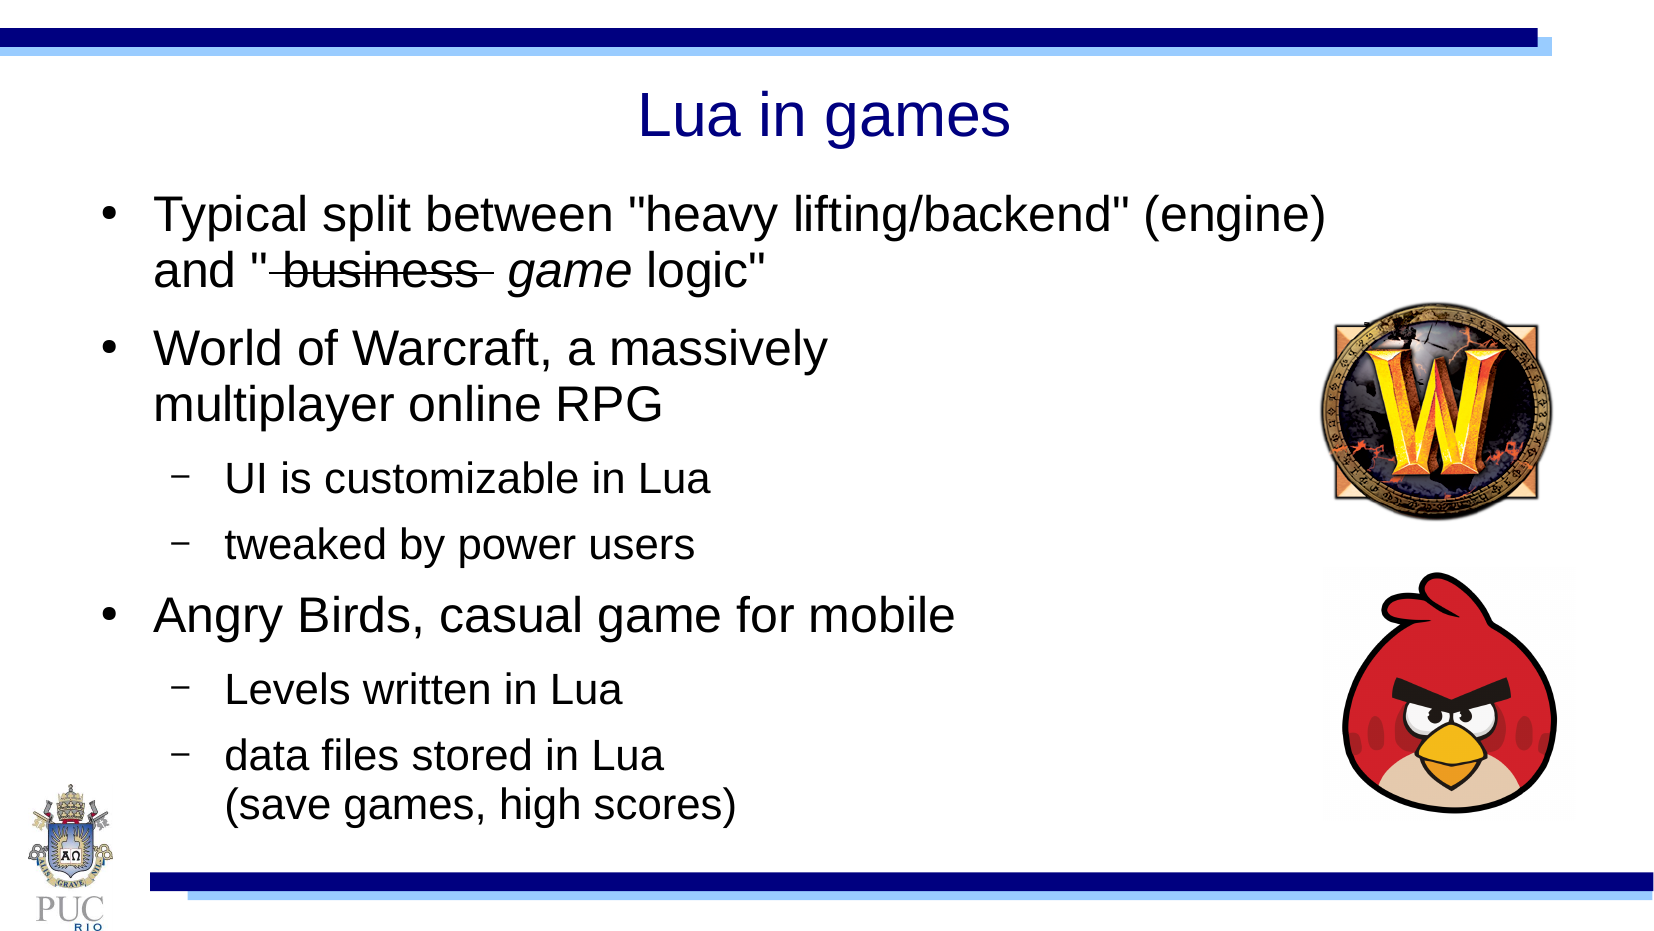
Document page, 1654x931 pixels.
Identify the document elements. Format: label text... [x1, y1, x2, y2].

picture [1323, 567, 1576, 821]
title Lua in games [37, 37, 1613, 193]
picture [28, 784, 113, 931]
list Typical split between "heavy lifting/backend" (engine) and " business game logic" World of Warcraft, a massively multiplayer online RPG UI is customizable in Lua tweaked by power users Angry Birds, casual game for mobile Levels written in Lua data files stored in Lua (save games, high scores) [82, 186, 1571, 829]
picture [1309, 299, 1562, 544]
